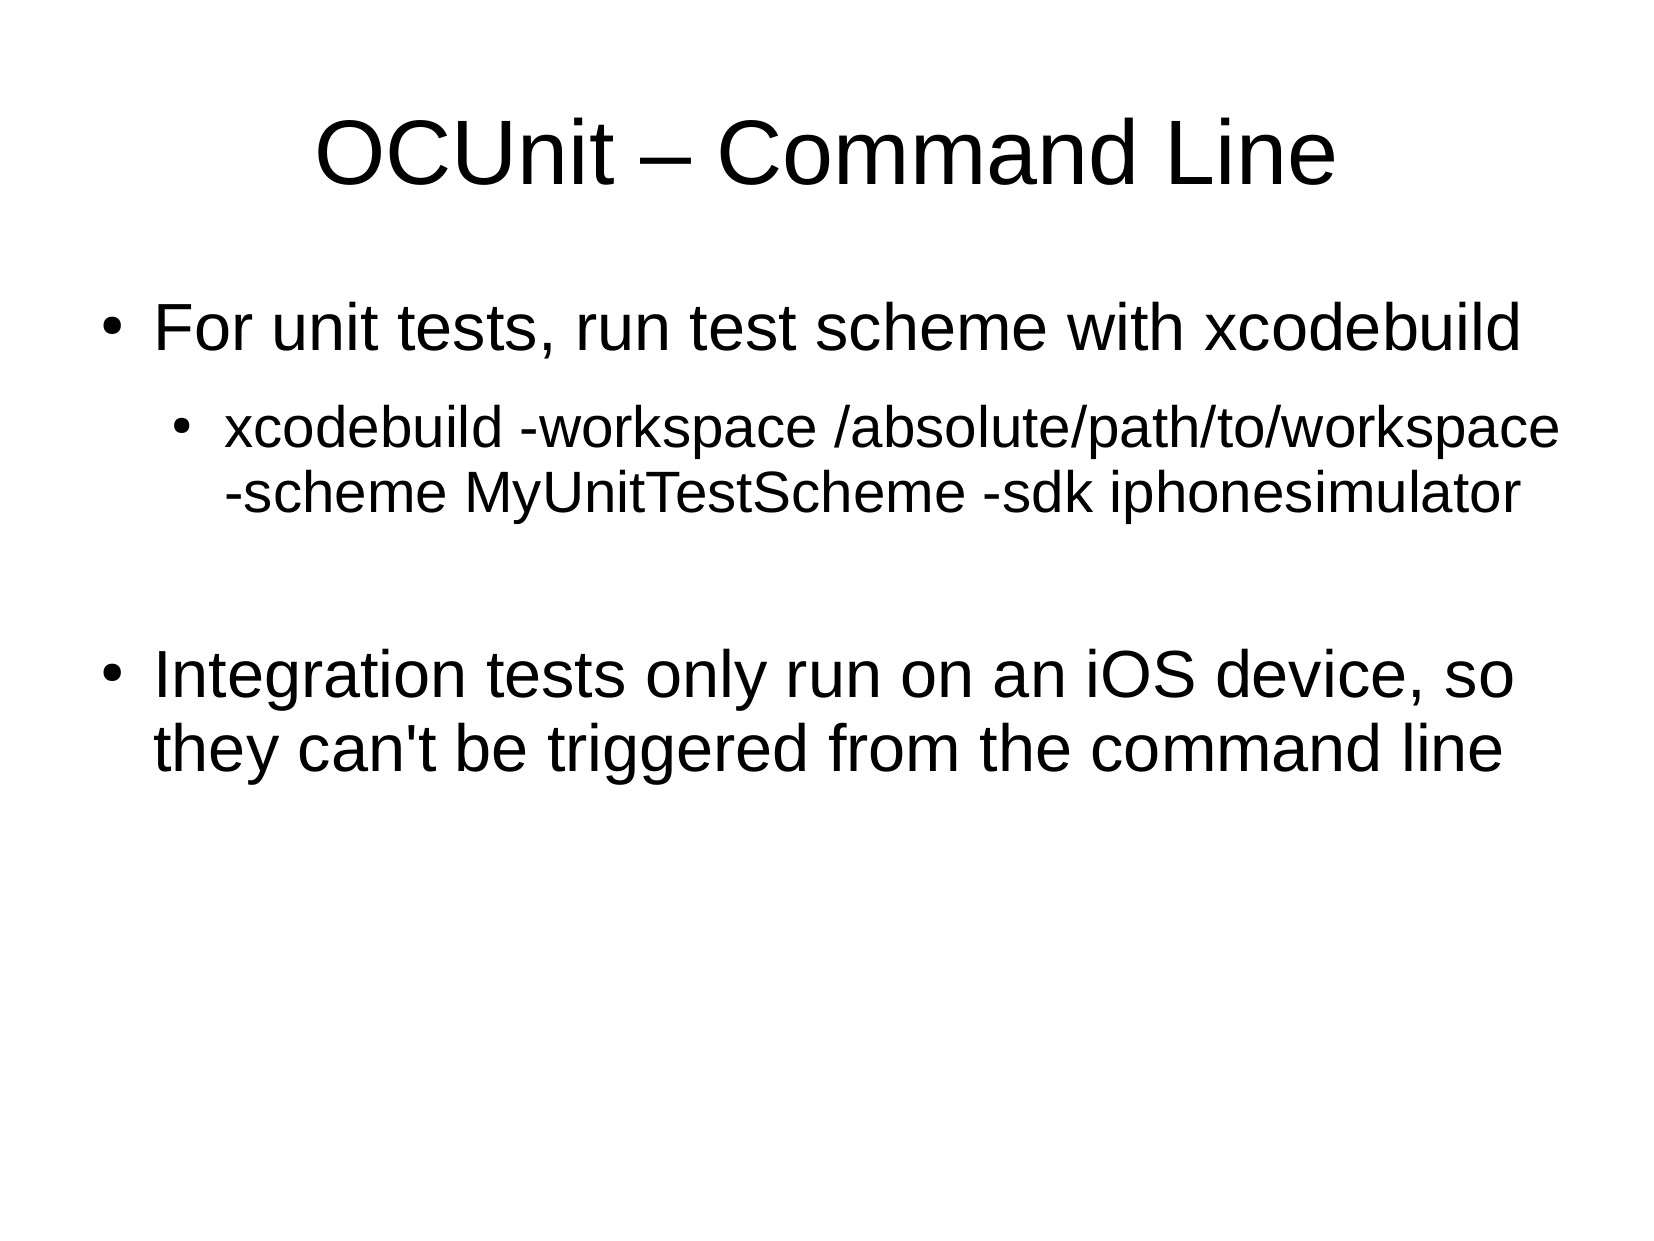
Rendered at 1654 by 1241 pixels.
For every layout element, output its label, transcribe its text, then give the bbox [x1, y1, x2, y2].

title OCUnit – Command Line [82, 49, 1571, 257]
list For unit tests, run test scheme with xcodebuild xcodebuild -workspace /absolute/path/to/workspace -scheme MyUnitTestScheme -sdk iphonesimulator Integration tests only run on an iOS device, so they can't be triggered from the command line [82, 290, 1571, 1109]
